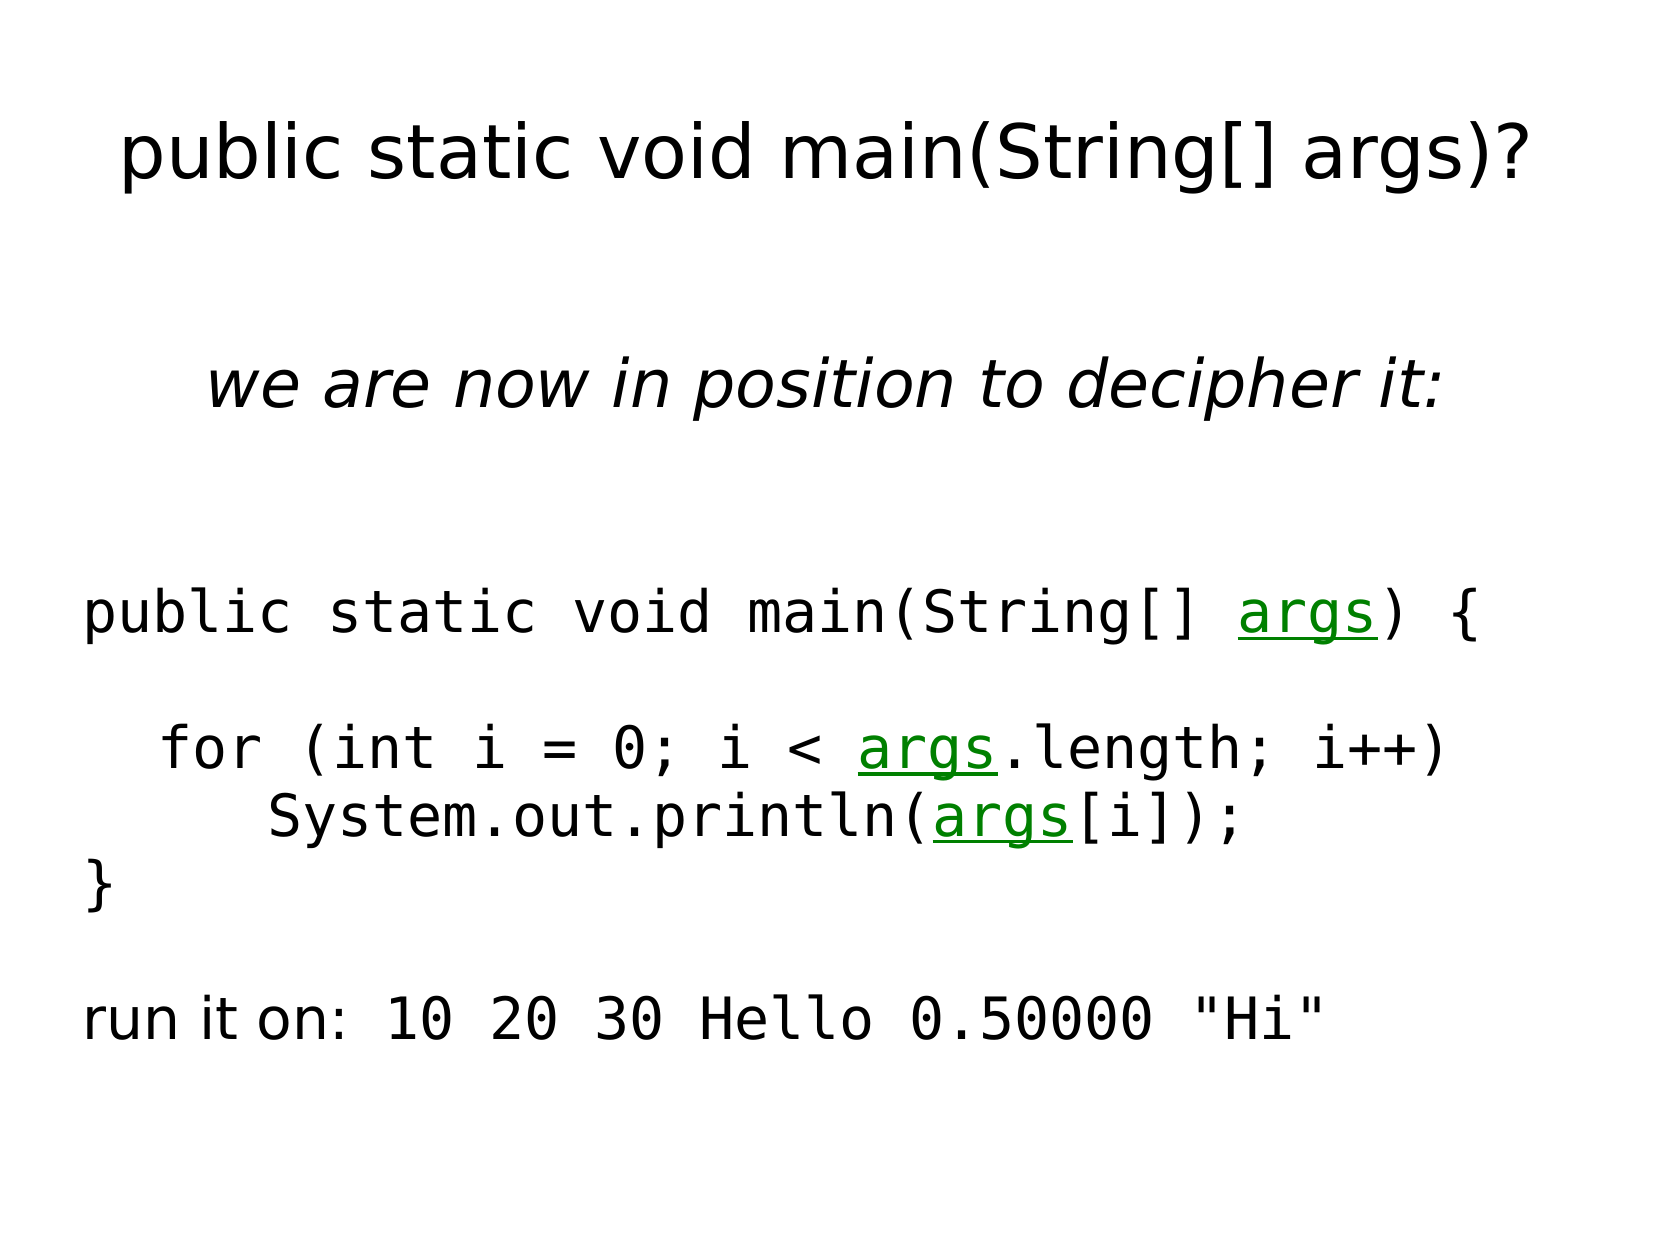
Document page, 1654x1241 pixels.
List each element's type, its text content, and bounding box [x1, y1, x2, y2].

title public static void main(String[] args)? [82, 49, 1571, 257]
subtitle we are now in position to decipher it: public static void main(String[] args) { for (int i = 0; i < args.length; i++) System.out.println(args[i]); } run it on: 10 20 30 Hello 0.50000 "Hi" [82, 290, 1571, 1109]
